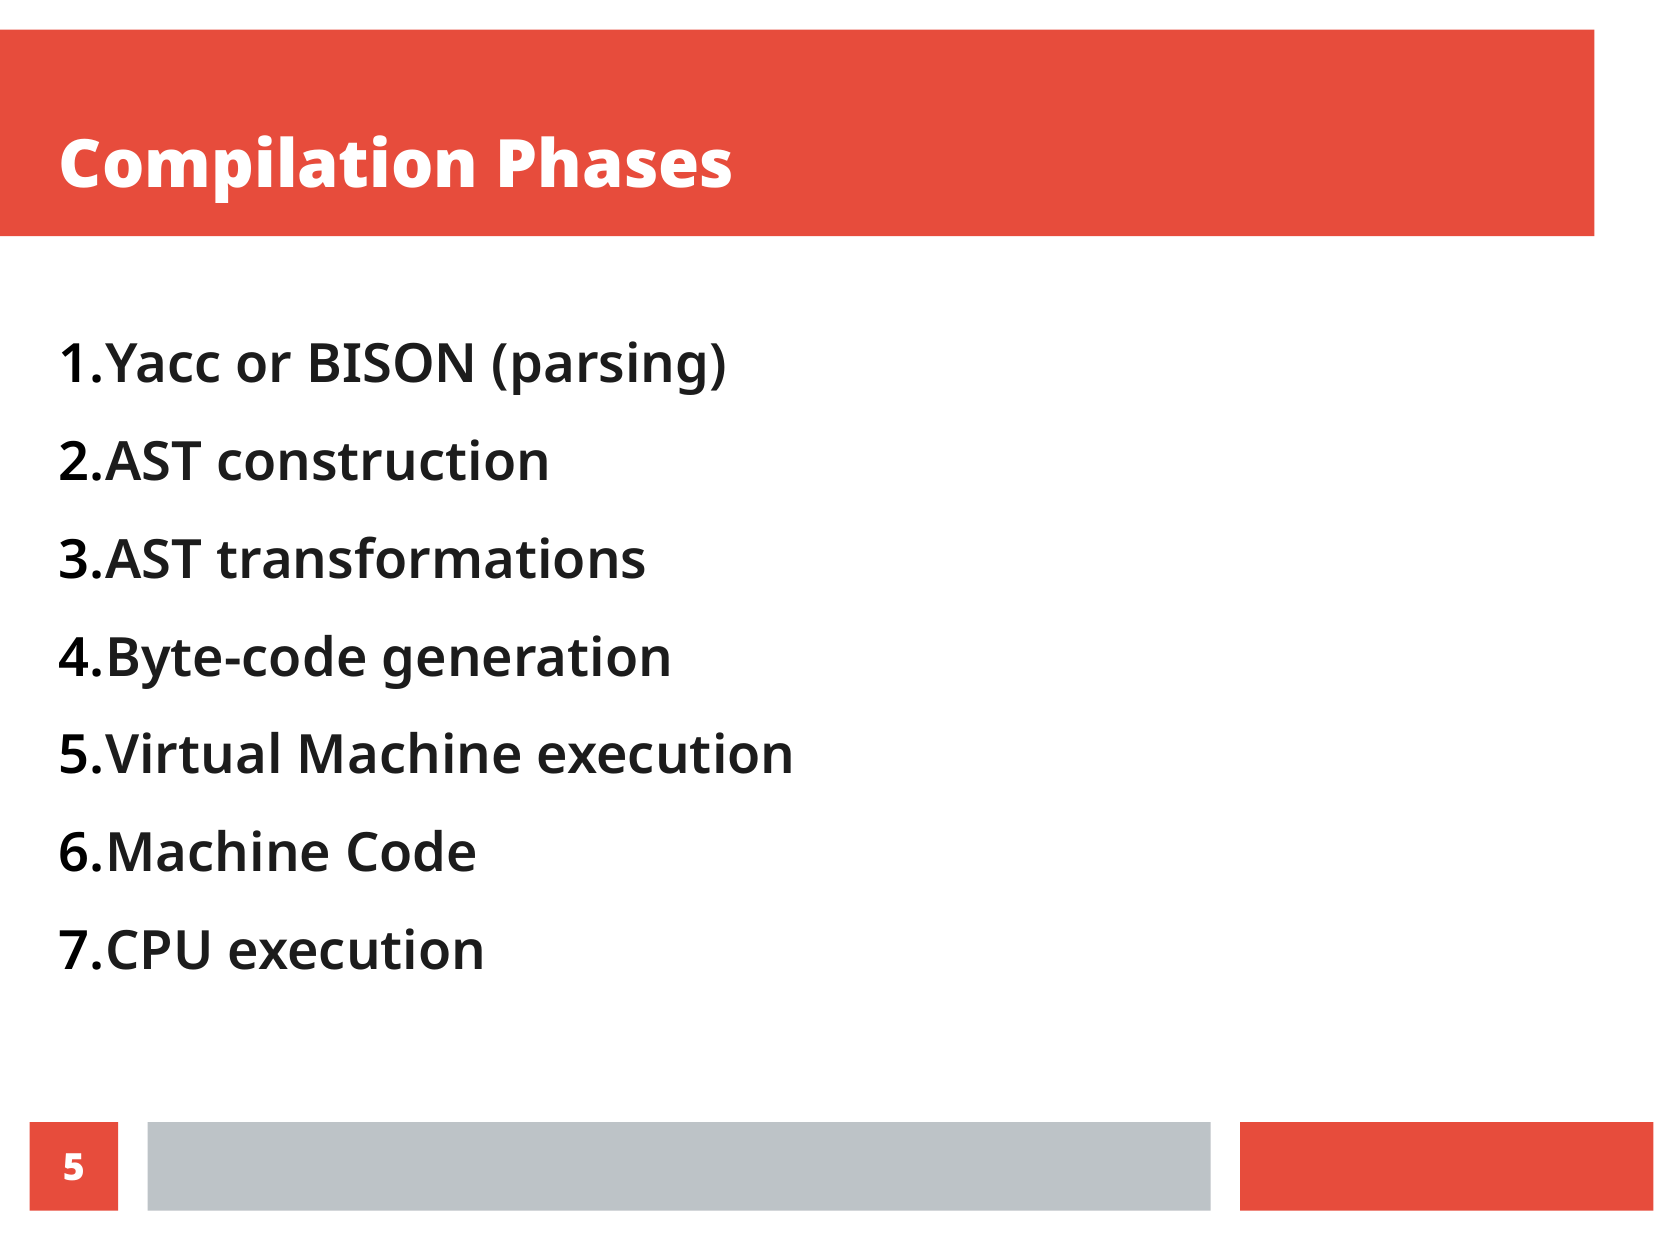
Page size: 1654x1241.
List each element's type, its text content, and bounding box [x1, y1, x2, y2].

title Compilation Phases [59, 59, 1595, 207]
list Yacc or BISON (parsing) AST construction AST transformations Byte-code generation Virtual Machine execution Machine Code CPU execution [59, 324, 1565, 1093]
